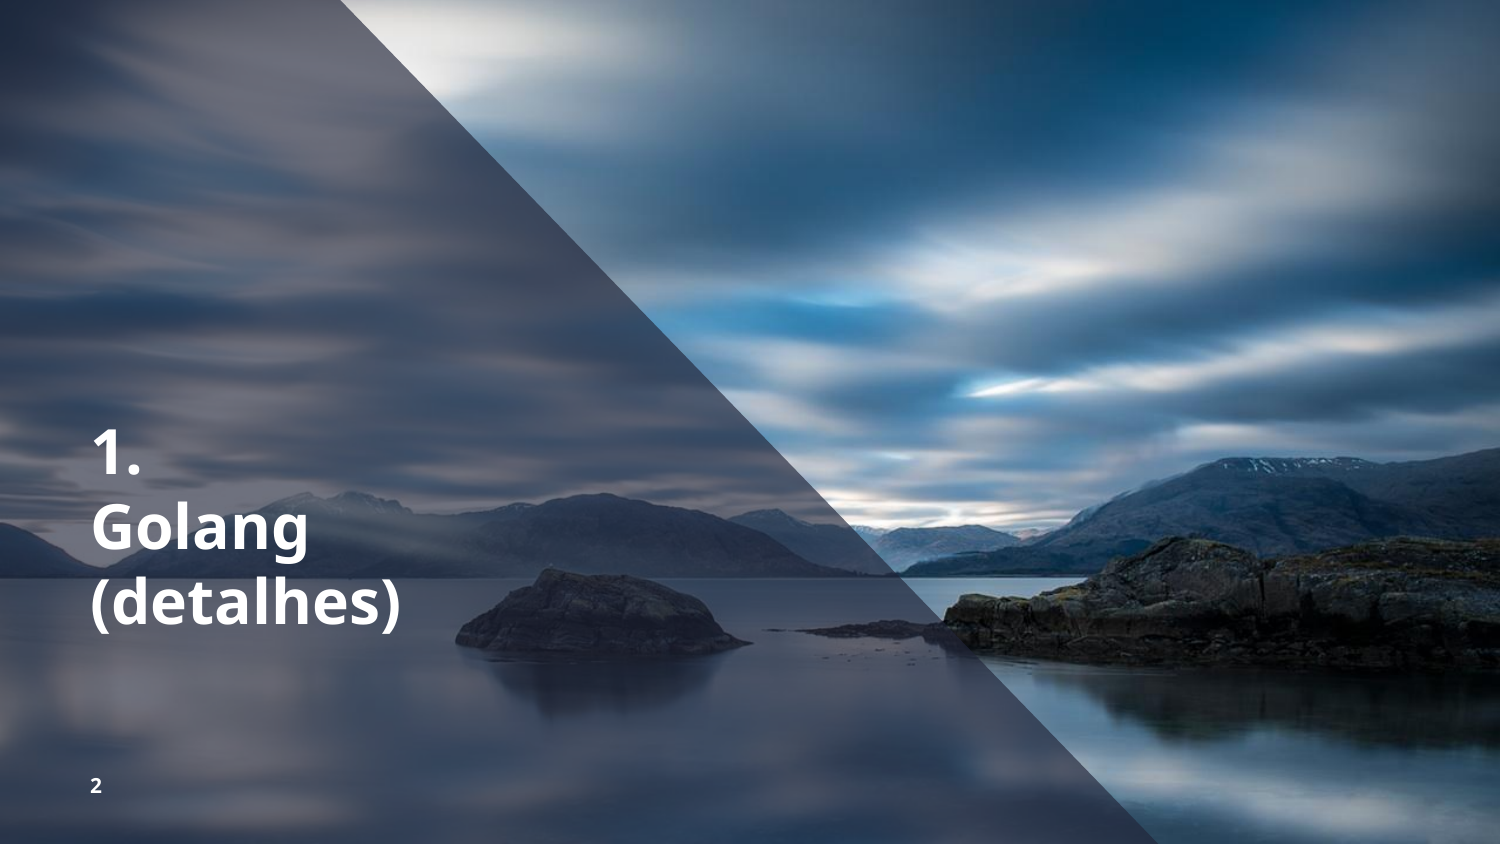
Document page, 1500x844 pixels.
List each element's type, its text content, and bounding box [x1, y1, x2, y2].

slide_number <number> [75, 766, 165, 807]
picture [342, 0, 1500, 844]
title 1. Golang (detalhes) [75, 486, 629, 652]
